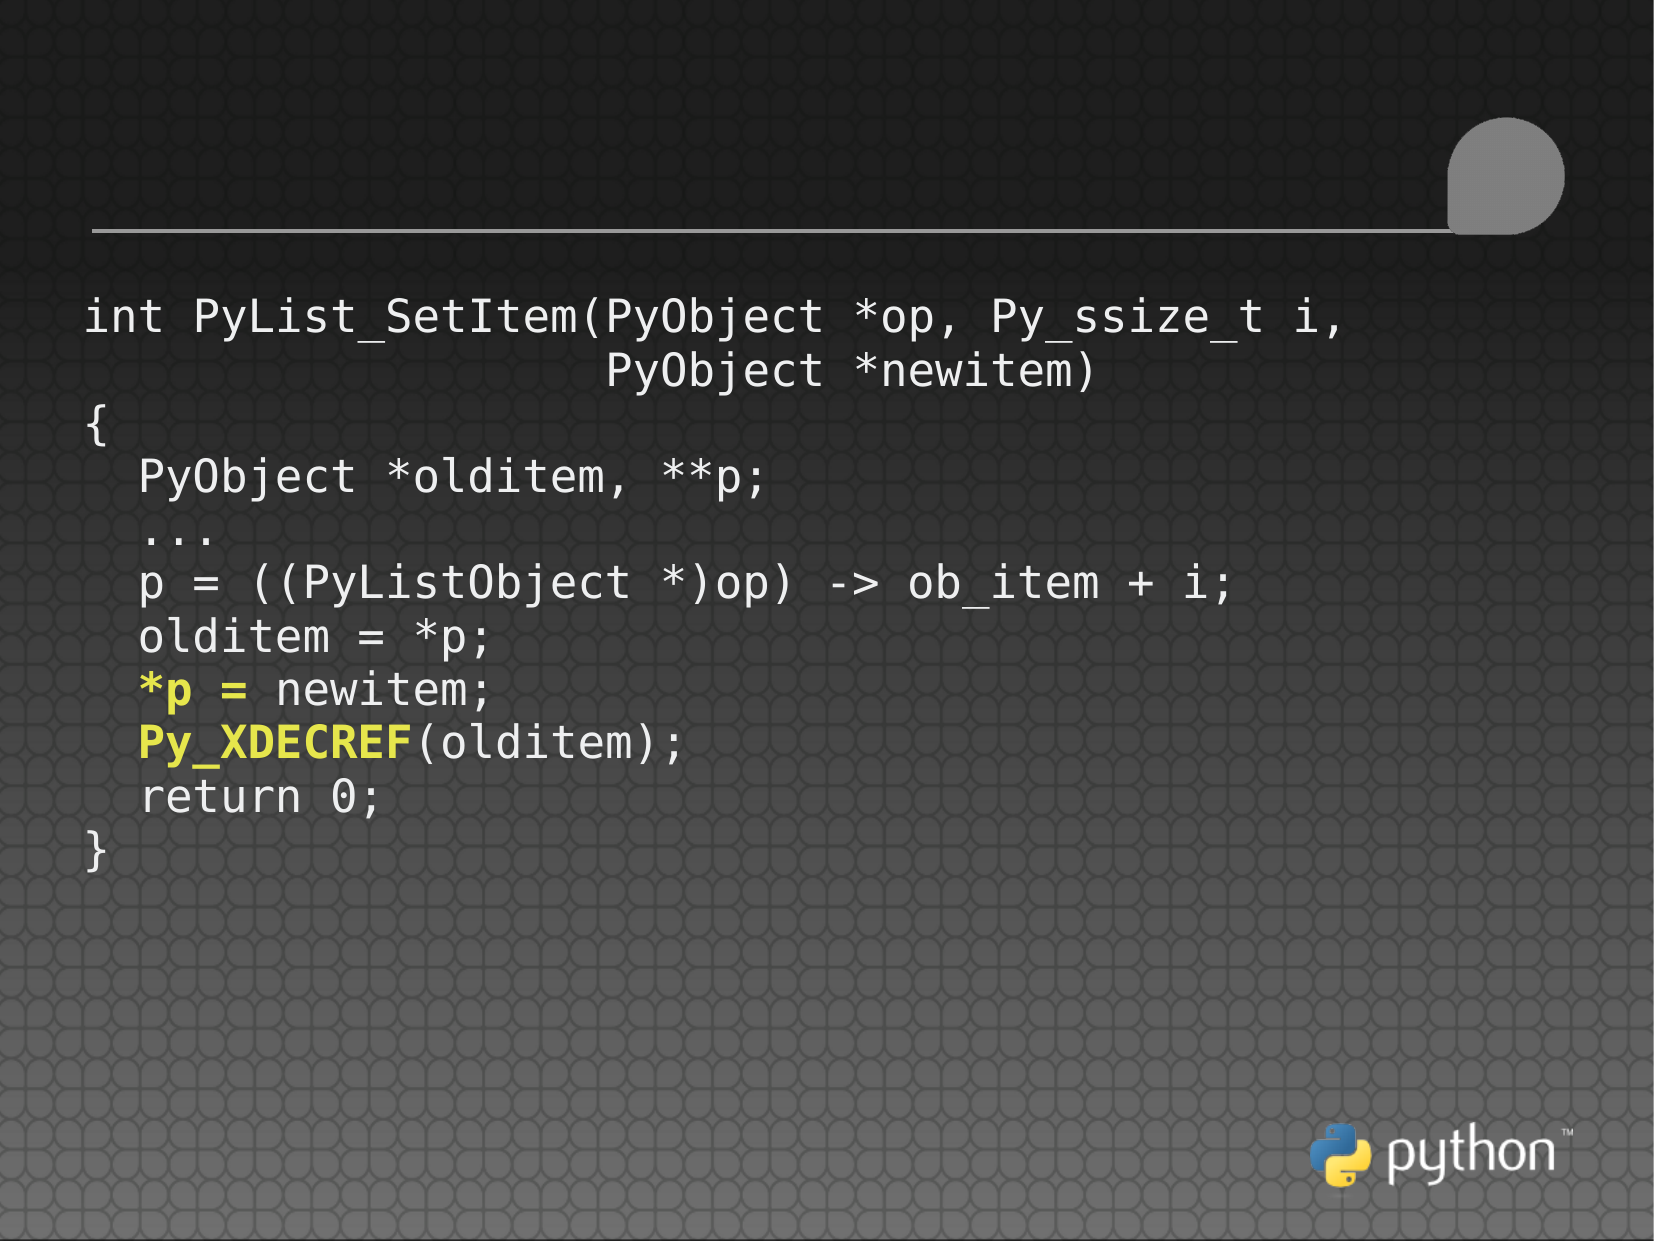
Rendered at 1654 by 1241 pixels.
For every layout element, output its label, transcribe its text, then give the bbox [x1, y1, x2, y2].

list int PyList_SetItem(PyObject *op, Py_ssize_t i, PyObject *newitem) { PyObject *olditem, **p; ... p = ((PyListObject *)op) -> ob_item + i; olditem = *p; *p = newitem; Py_XDECREF(olditem); return 0; } [82, 290, 1571, 1094]
picture [0, 0, 1654, 1241]
